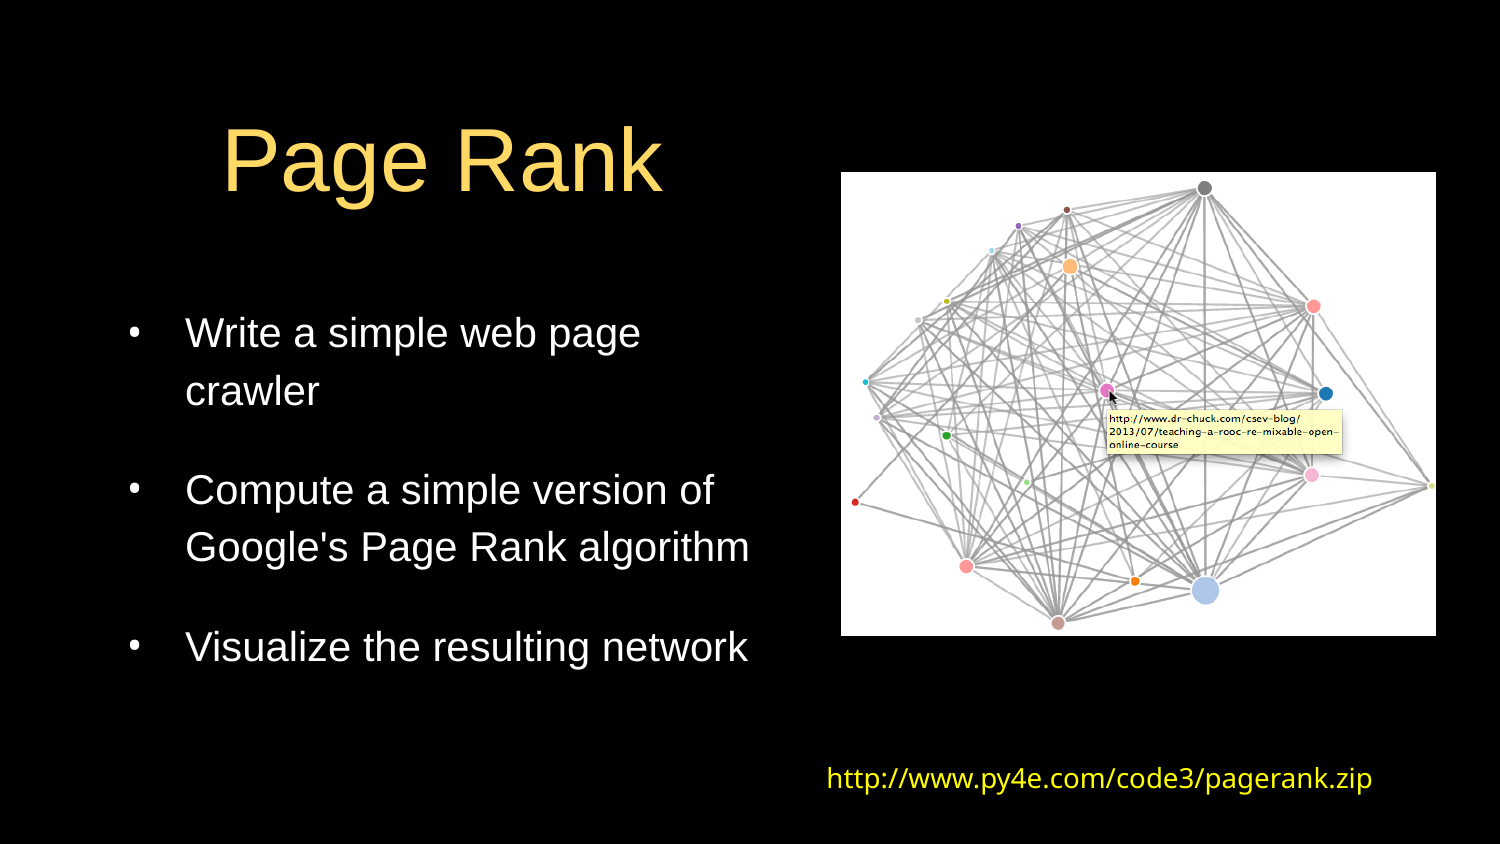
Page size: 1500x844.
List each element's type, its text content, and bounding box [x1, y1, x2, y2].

text_box Page Rank [106, 76, 778, 235]
text_box Write a simple web page crawler Compute a simple version of Google's Page Rank algorithm Visualize the resulting network [106, 240, 778, 728]
picture [841, 172, 1436, 636]
text_box http://www.py4e.com/code3/pagerank.zip [817, 750, 1493, 797]
